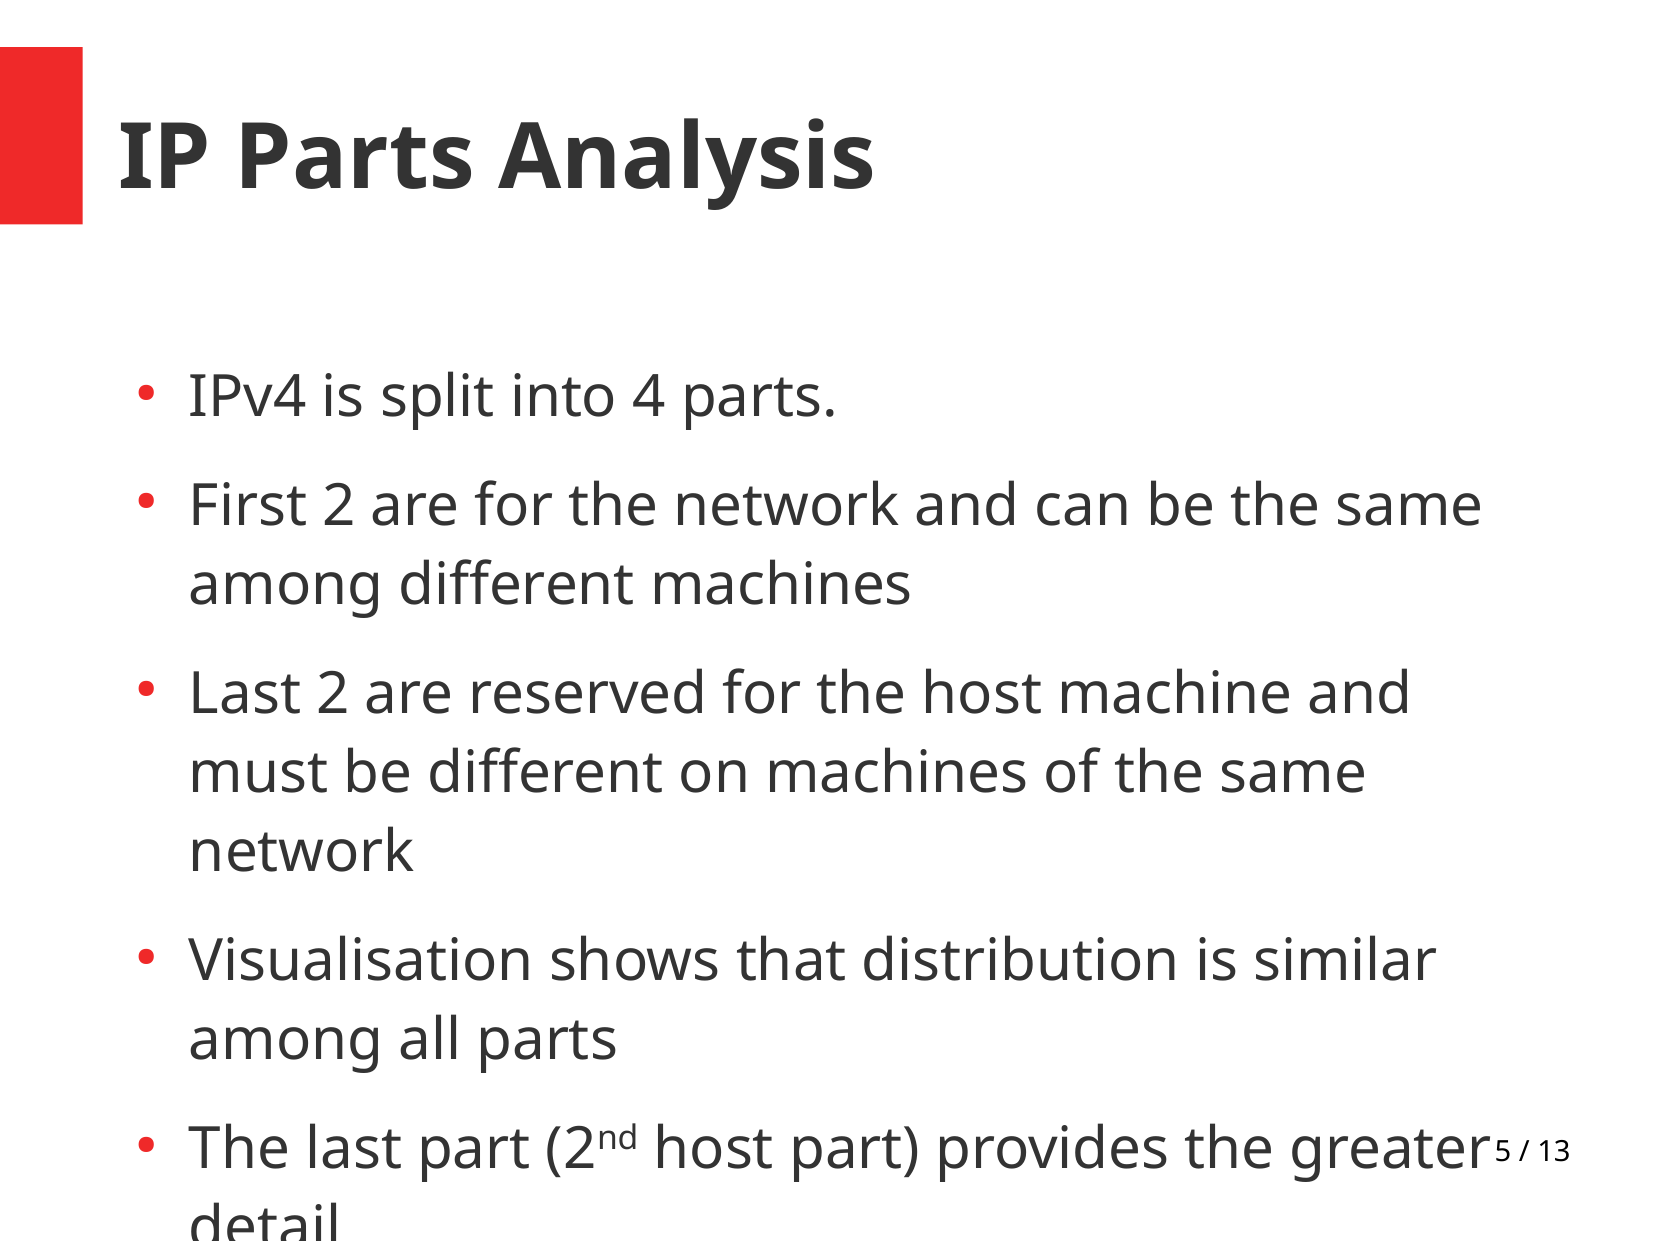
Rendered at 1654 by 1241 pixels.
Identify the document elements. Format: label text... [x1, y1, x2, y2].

title IP Parts Analysis [118, 49, 1571, 257]
list IPv4 is split into 4 parts. First 2 are for the network and can be the same among different machines Last 2 are reserved for the host machine and must be different on machines of the same network Visualisation shows that distribution is similar among all parts The last part (2nd host part) provides the greater detail [118, 354, 1536, 1074]
